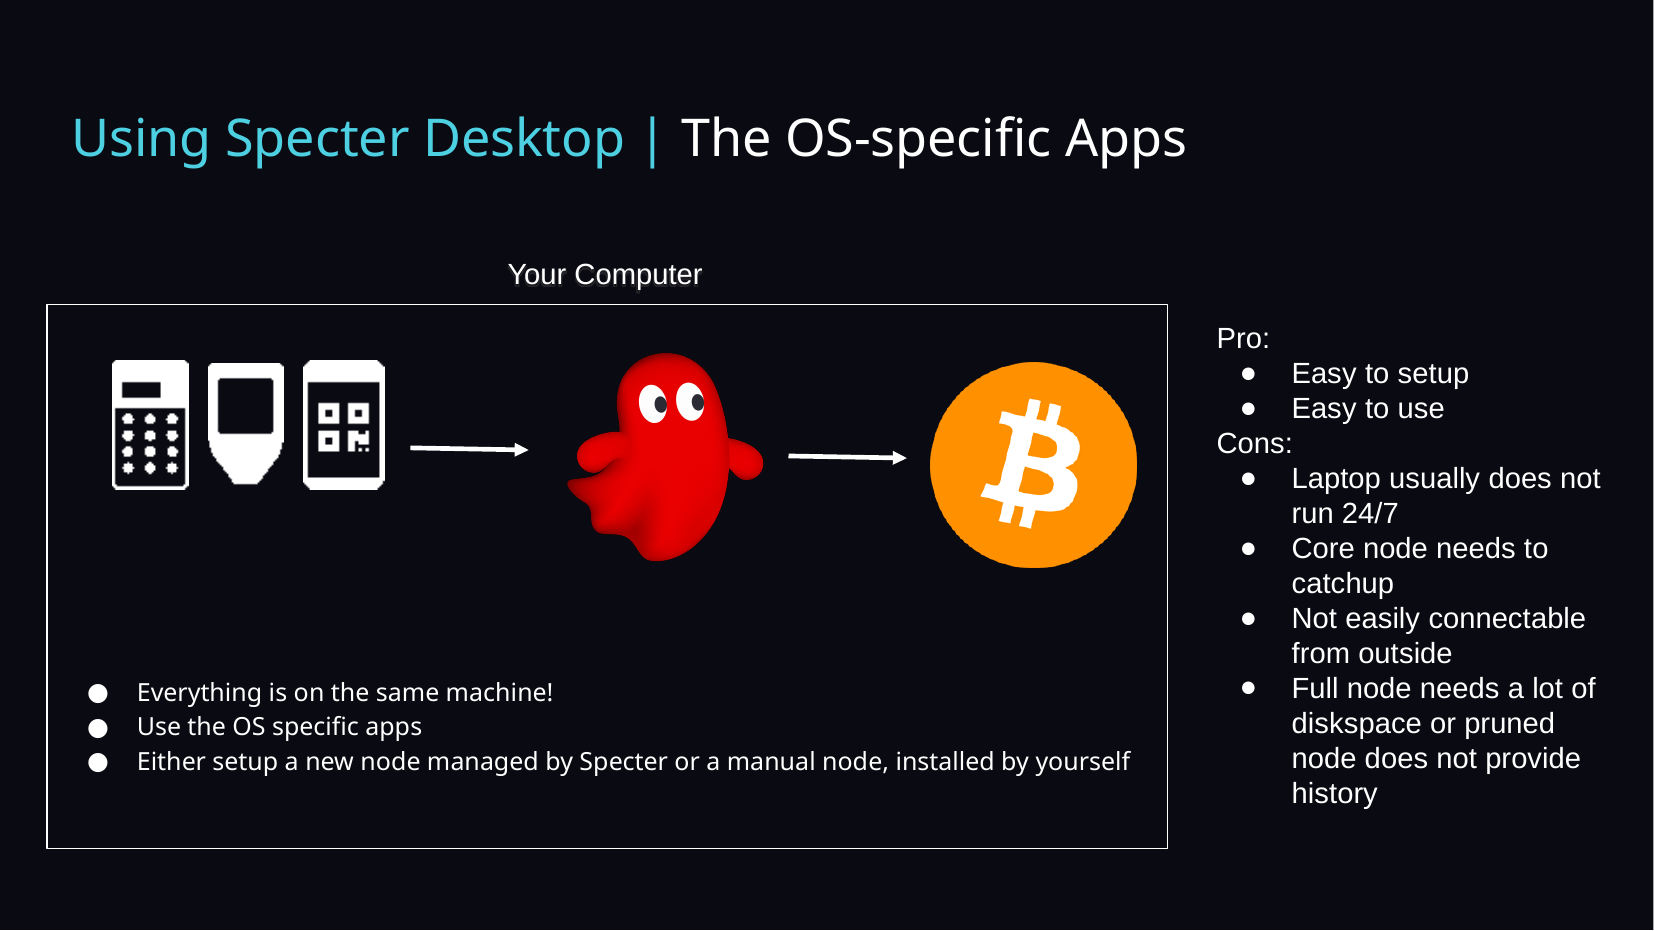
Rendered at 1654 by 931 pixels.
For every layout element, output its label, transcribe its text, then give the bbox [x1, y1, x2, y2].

title Using Specter Desktop | The OS-specific Apps [56, 80, 1598, 184]
list Everything is on the same machine! Use the OS specific apps Either setup a new node managed by Specter or a manual node, installed by yourself [46, 304, 1168, 849]
text_box Your Computer [492, 240, 777, 306]
picture [548, 343, 777, 571]
picture [930, 362, 1137, 568]
text_box Pro: Easy to setup Easy to use Cons: Laptop usually does not run 24/7 Core node needs to catchup Not easily connectable from outside Full node needs a lot of diskspace or pruned node does not provide history [1201, 304, 1631, 825]
